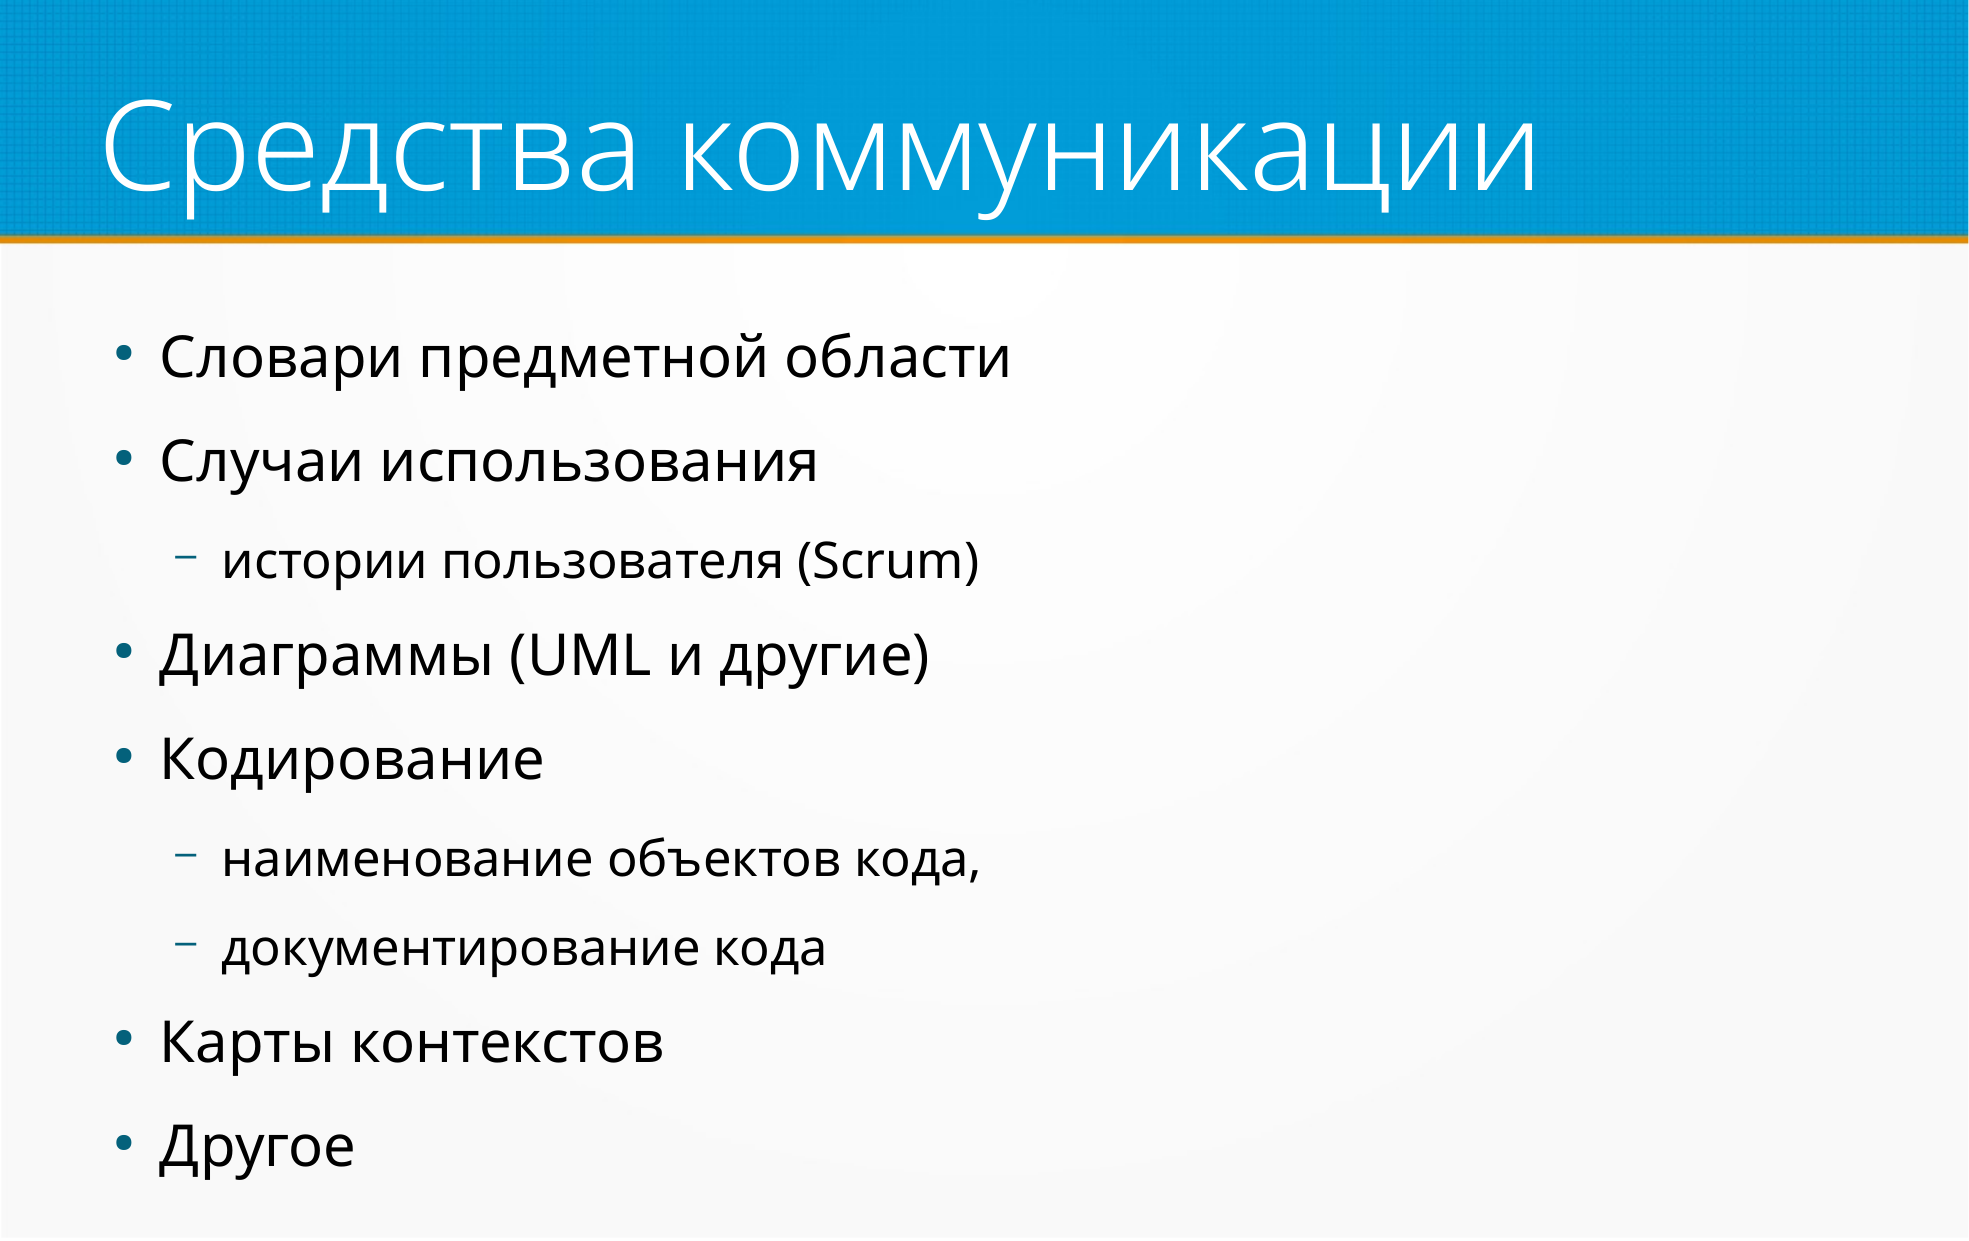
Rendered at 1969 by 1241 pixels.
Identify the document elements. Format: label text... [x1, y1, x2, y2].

list Словари предметной области Случаи использования истории пользователя (Scrum) Диаграммы (UML и другие) Кодирование наименование объектов кода, документирование кода Карты контекстов Другое [98, 315, 1938, 1193]
picture [0, 233, 1969, 1241]
title Средства коммуникации [98, 19, 1870, 227]
